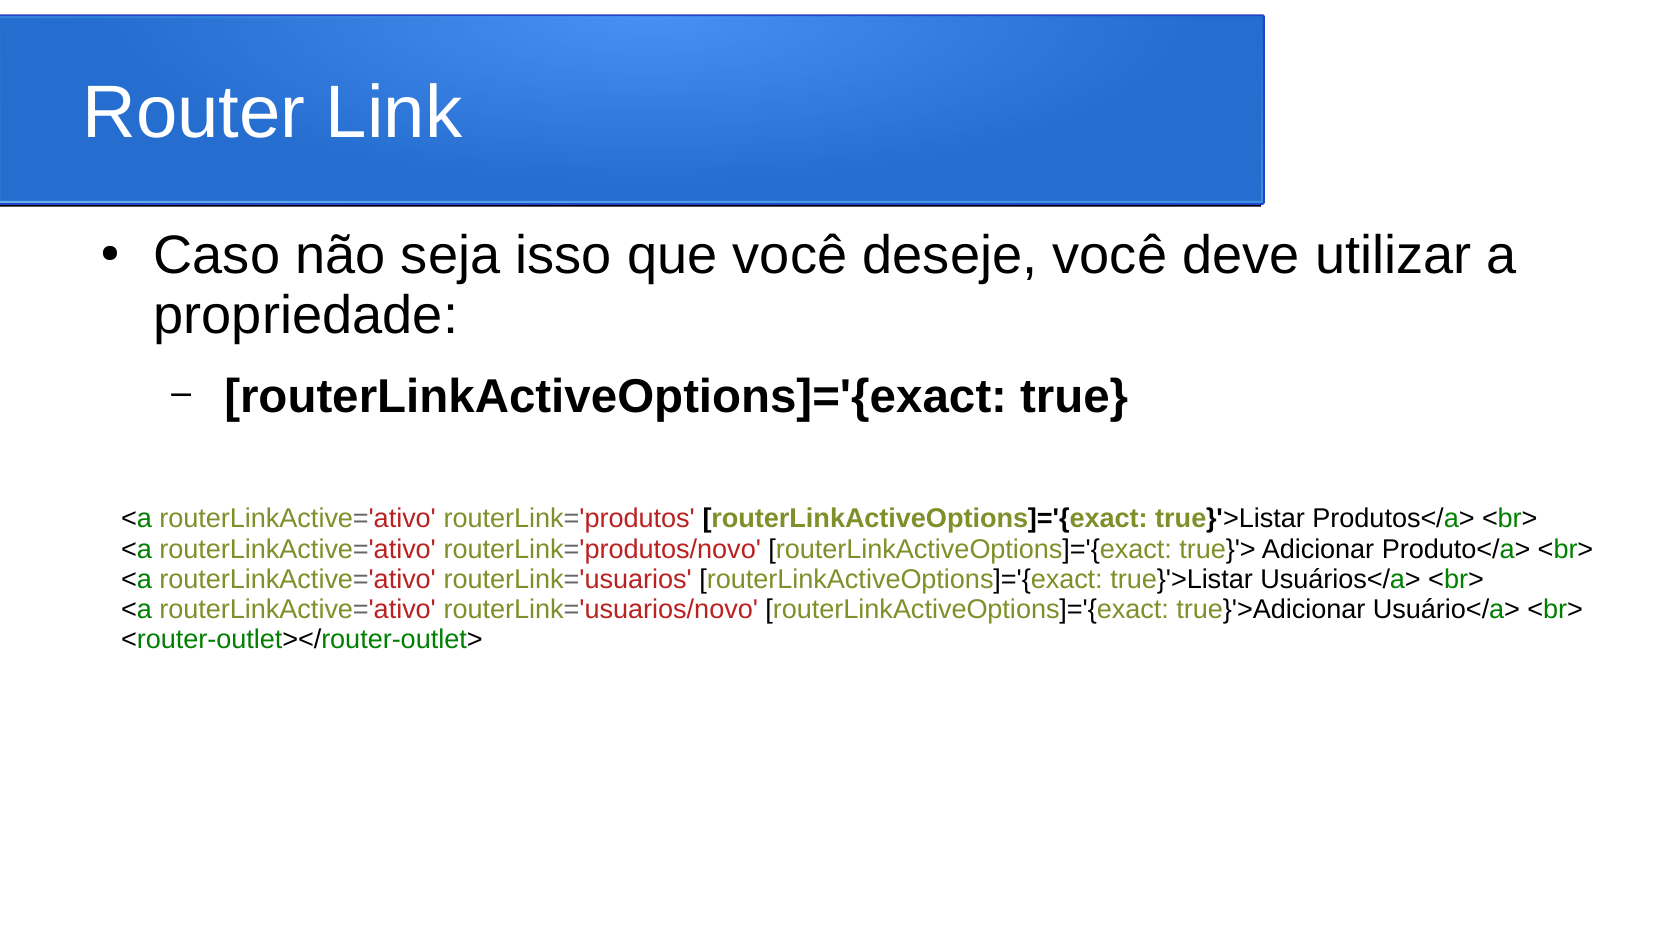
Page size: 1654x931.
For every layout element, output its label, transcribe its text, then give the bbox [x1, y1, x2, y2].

text_box <a routerLinkActive='ativo' routerLink='produtos' [routerLinkActiveOptions]='{exact: true}'>Listar Produtos</a> <br> <a routerLinkActive='ativo' routerLink='produtos/novo' [routerLinkActiveOptions]='{exact: true}'> Adicionar Produto</a> <br> <a routerLinkActive='ativo' routerLink='usuarios' [routerLinkActiveOptions]='{exact: true}'>Listar Usuários</a> <br> <a routerLinkActive='ativo' routerLink='usuarios/novo' [routerLinkActiveOptions]='{exact: true}'>Adicionar Usuário</a> <br> <router-outlet></router-outlet> [106, 496, 1619, 723]
list Caso não seja isso que você deseje, você deve utilizar a propriedade: [routerLinkActiveOptions]='{exact: true} [82, 224, 1571, 764]
title Router Link [82, 35, 1235, 189]
